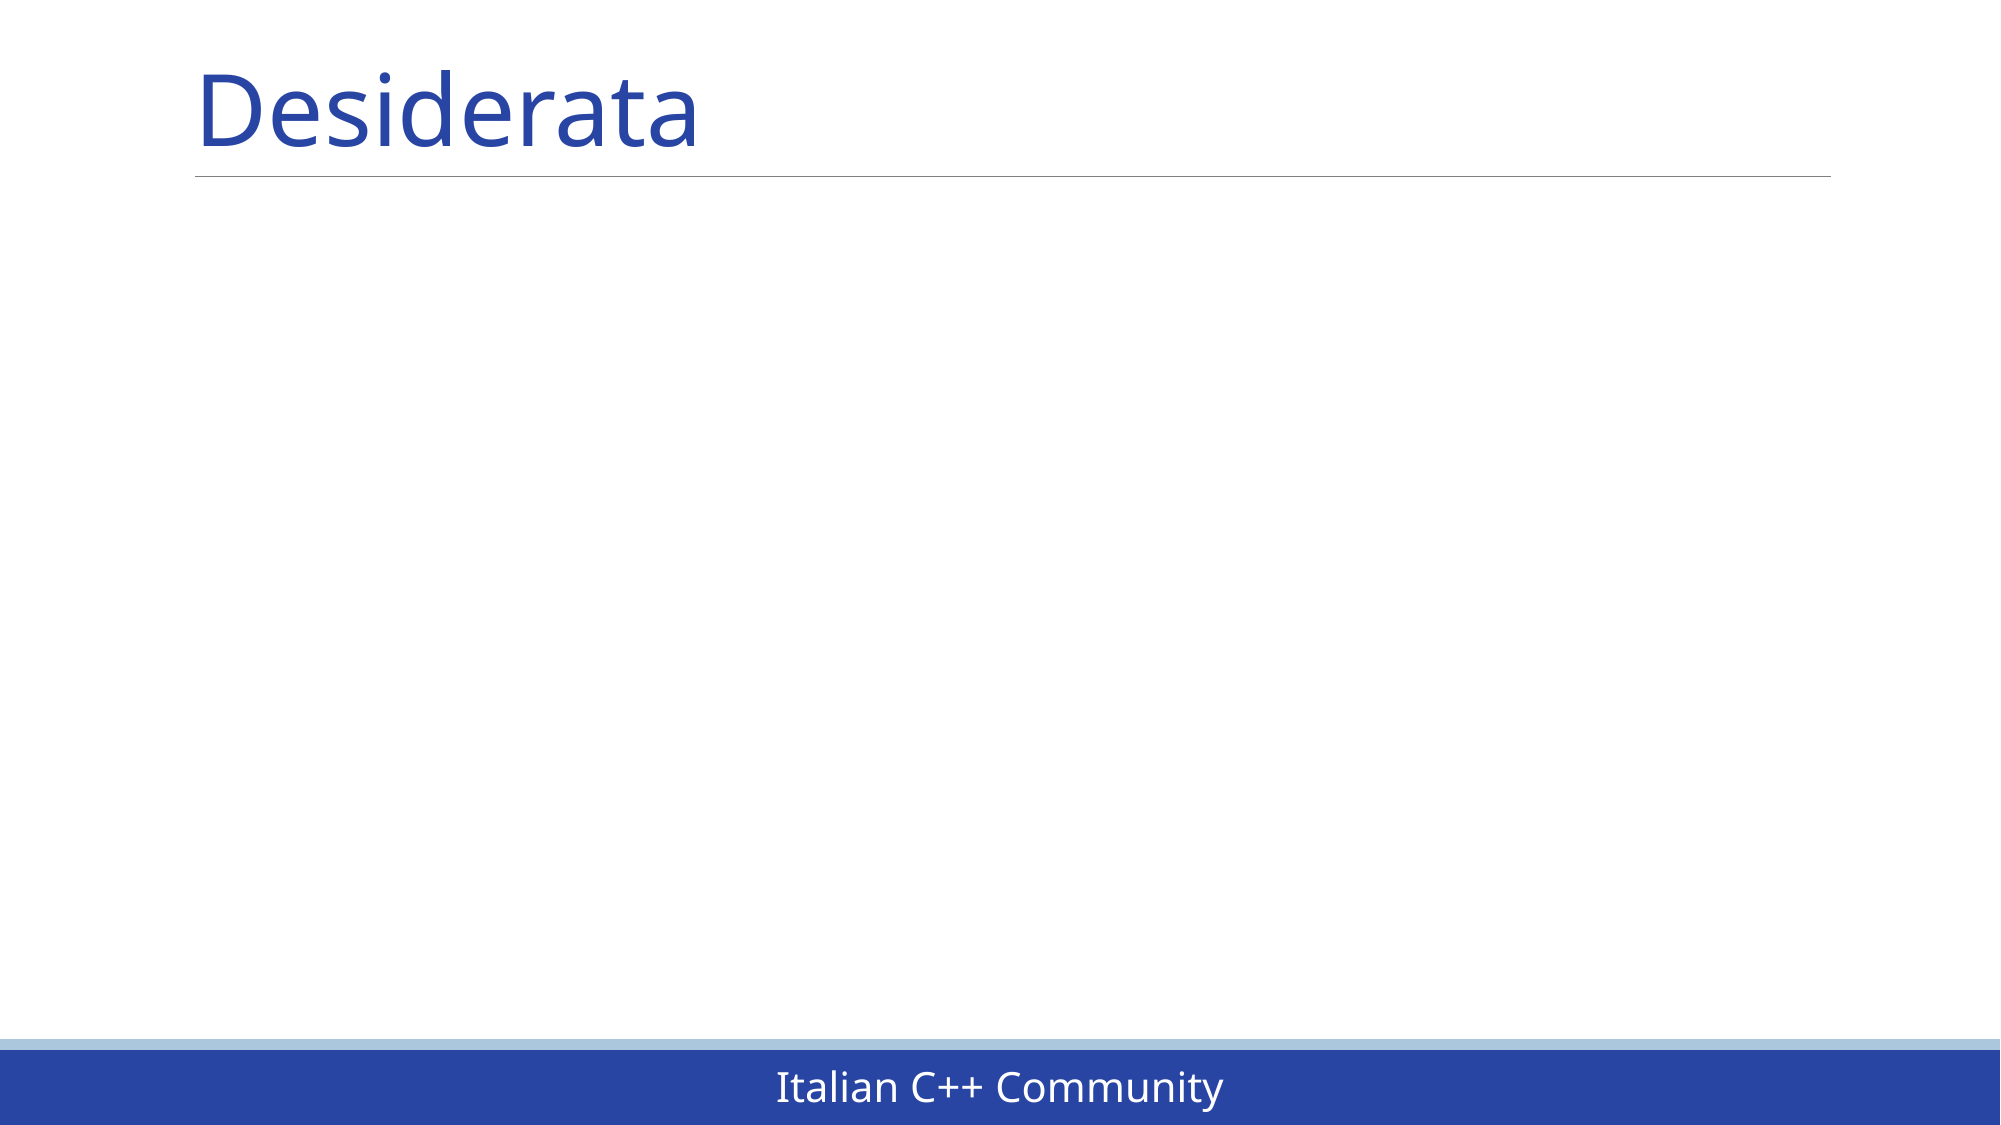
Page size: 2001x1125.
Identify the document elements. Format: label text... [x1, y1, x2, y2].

title Desiderata [179, 0, 1830, 175]
